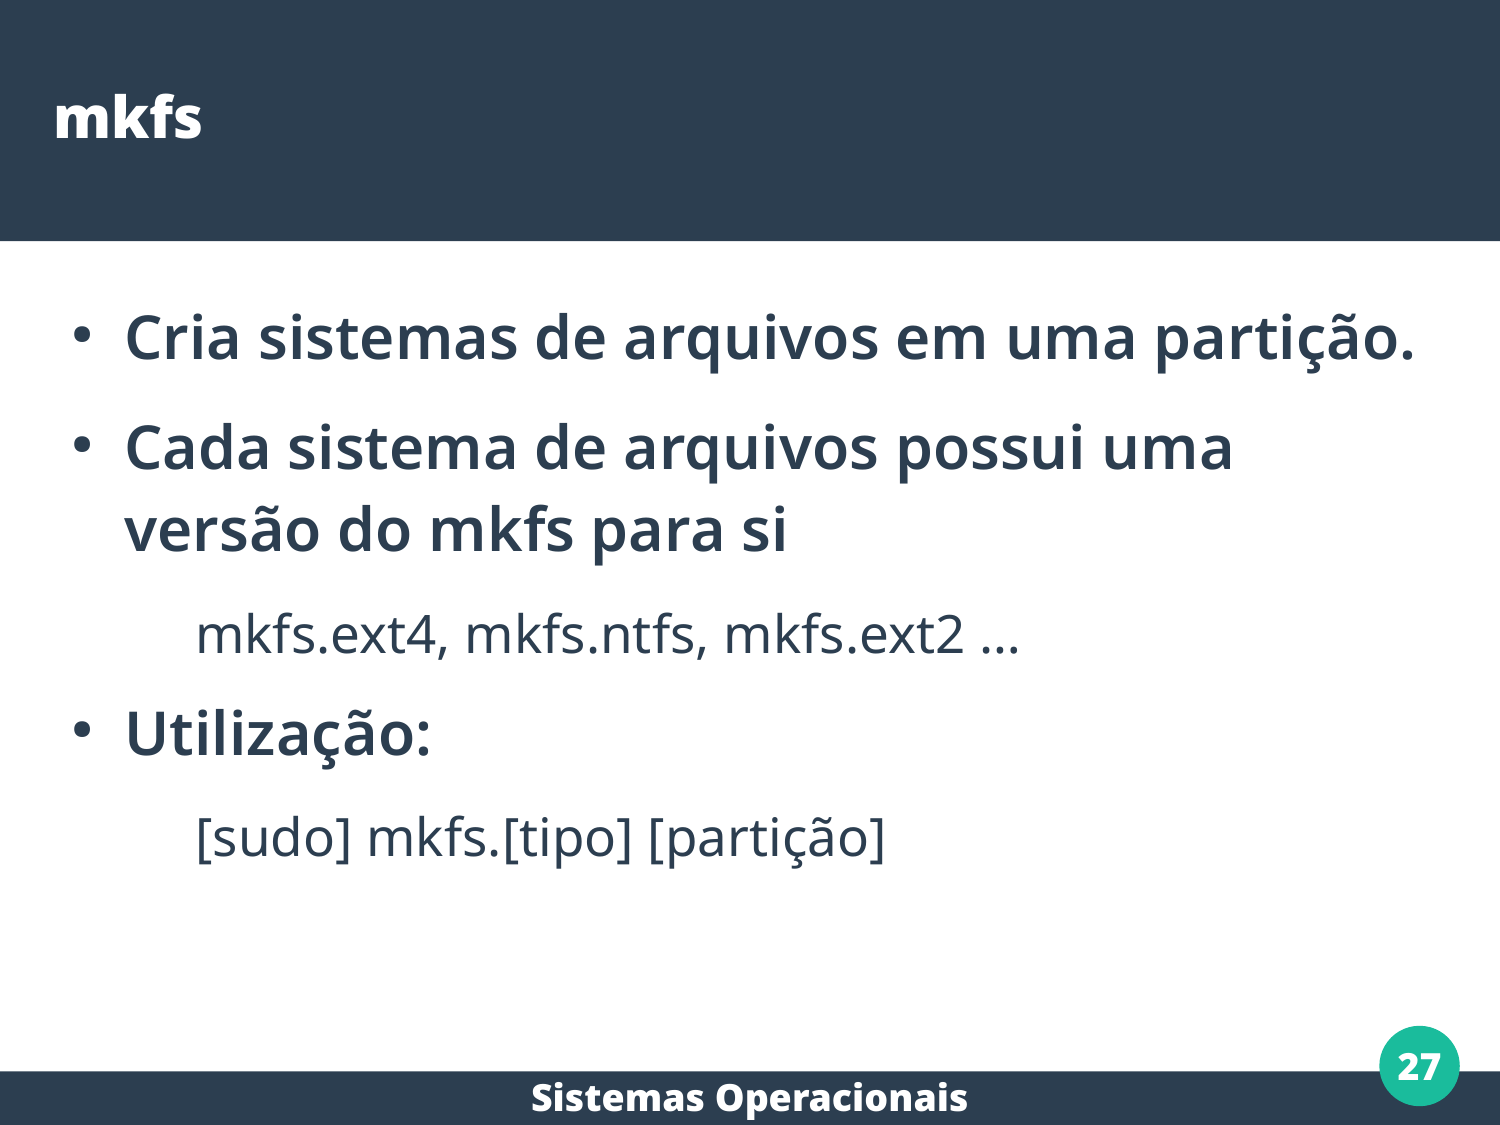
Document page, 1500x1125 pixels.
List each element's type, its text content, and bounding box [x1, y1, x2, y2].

list Cria sistemas de arquivos em uma partição. Cada sistema de arquivos possui uma versão do mkfs para si mkfs.ext4, mkfs.ntfs, mkfs.ext2 … Utilização: [sudo] mkfs.[tipo] [partição] [53, 294, 1447, 1045]
title mkfs [53, 44, 1447, 188]
